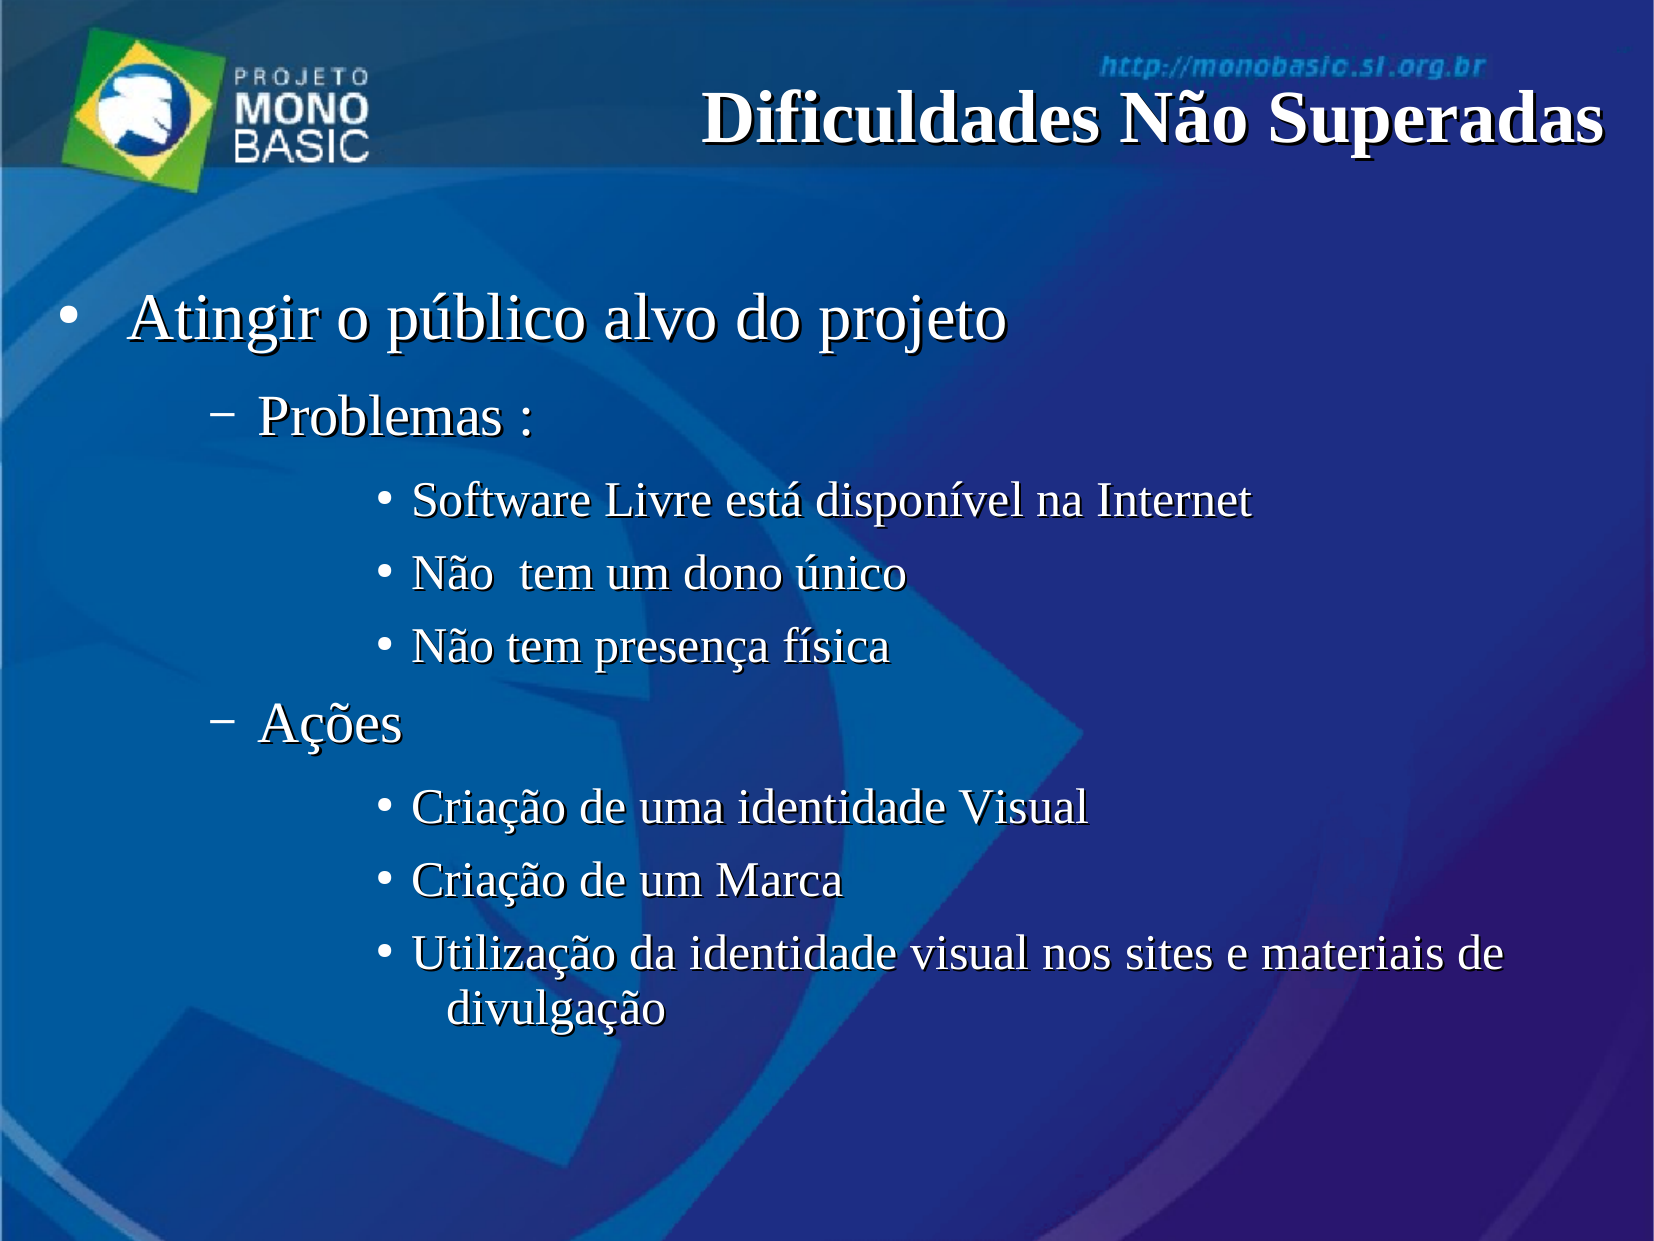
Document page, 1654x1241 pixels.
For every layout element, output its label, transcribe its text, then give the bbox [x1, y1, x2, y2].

picture [0, 0, 1654, 1241]
list Atingir o público alvo do projeto Problemas : Software Livre está disponível na Internet Não tem um dono único Não tem presença física Ações Criação de uma identidade Visual Criação de um Marca Utilização da identidade visual nos sites e materiais de divulgação [21, 279, 1624, 1062]
title Dificuldades Não Superadas [222, 43, 1606, 191]
